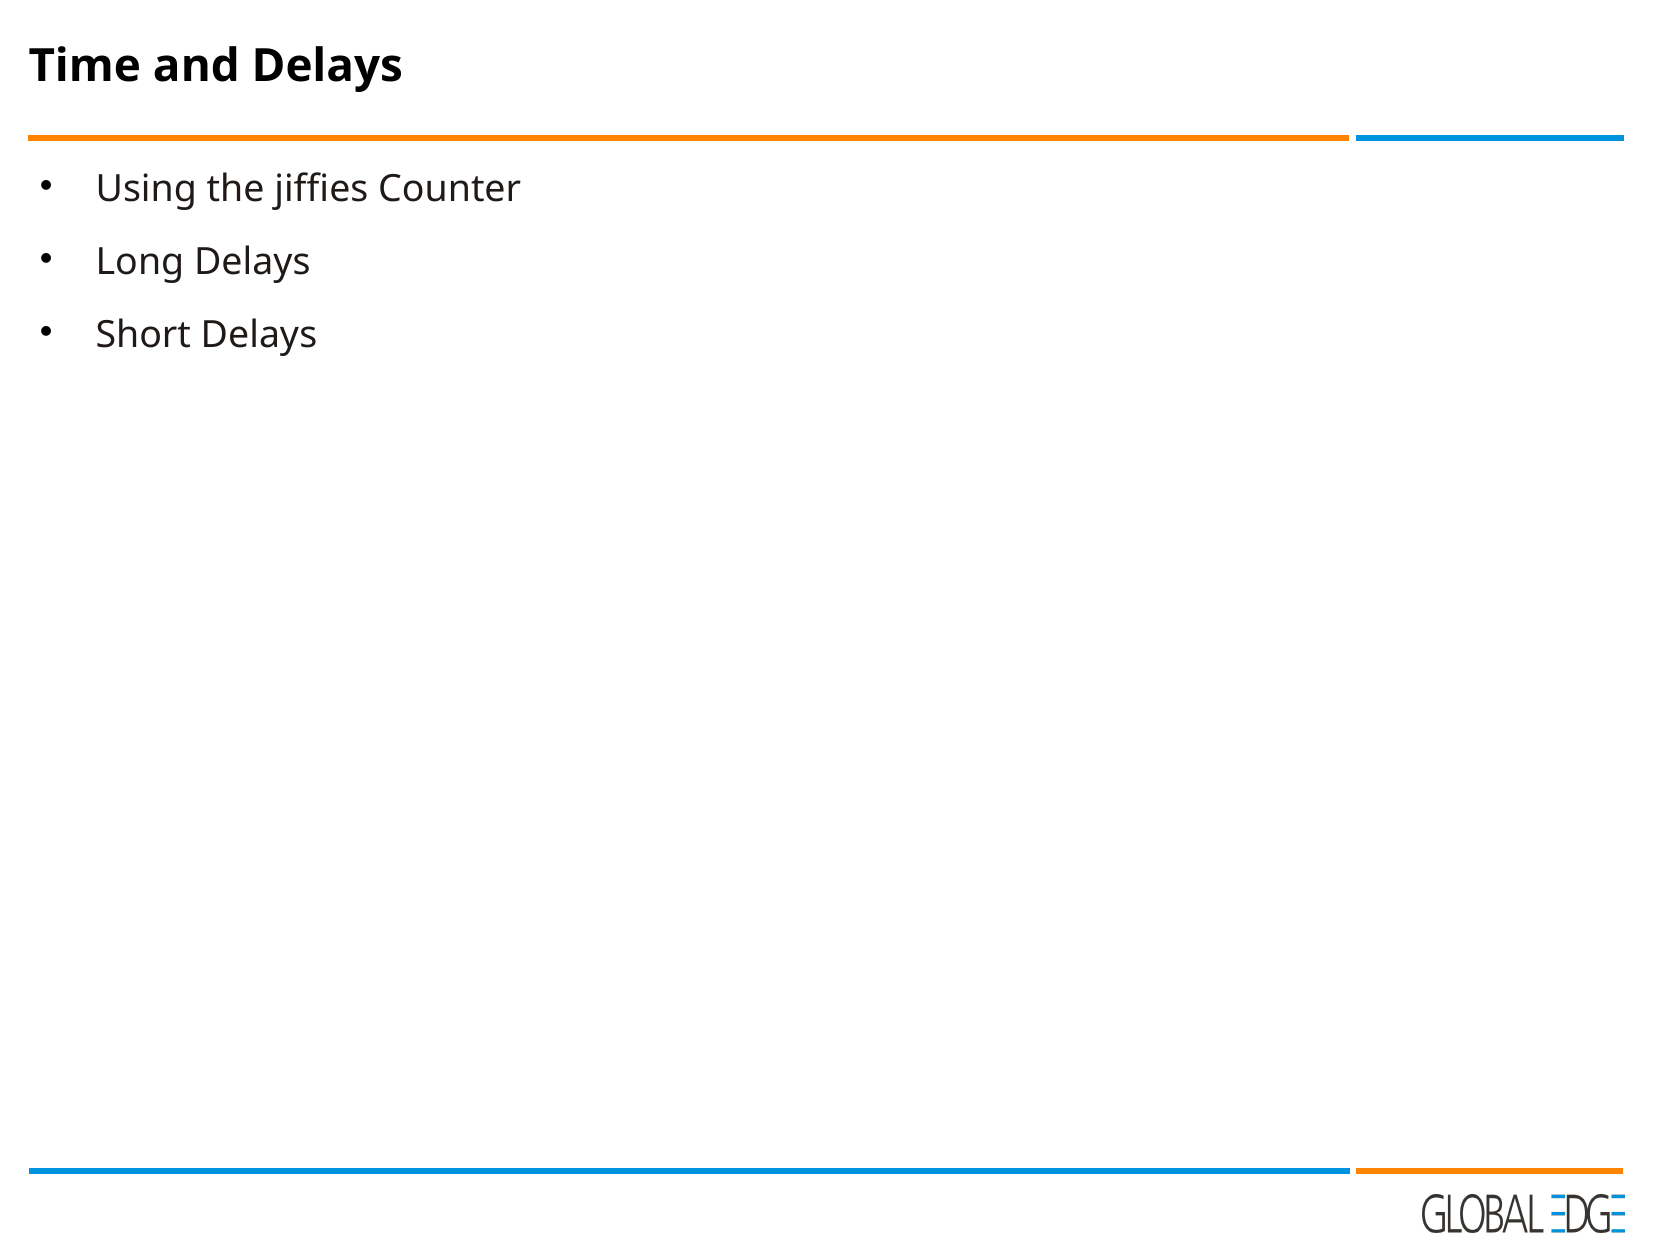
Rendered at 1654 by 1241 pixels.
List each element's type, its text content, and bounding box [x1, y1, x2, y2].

list Using the jiffies Counter Long Delays Short Delays [28, 160, 1624, 1152]
title Time and Delays [17, 9, 1498, 122]
picture [1422, 1194, 1625, 1233]
